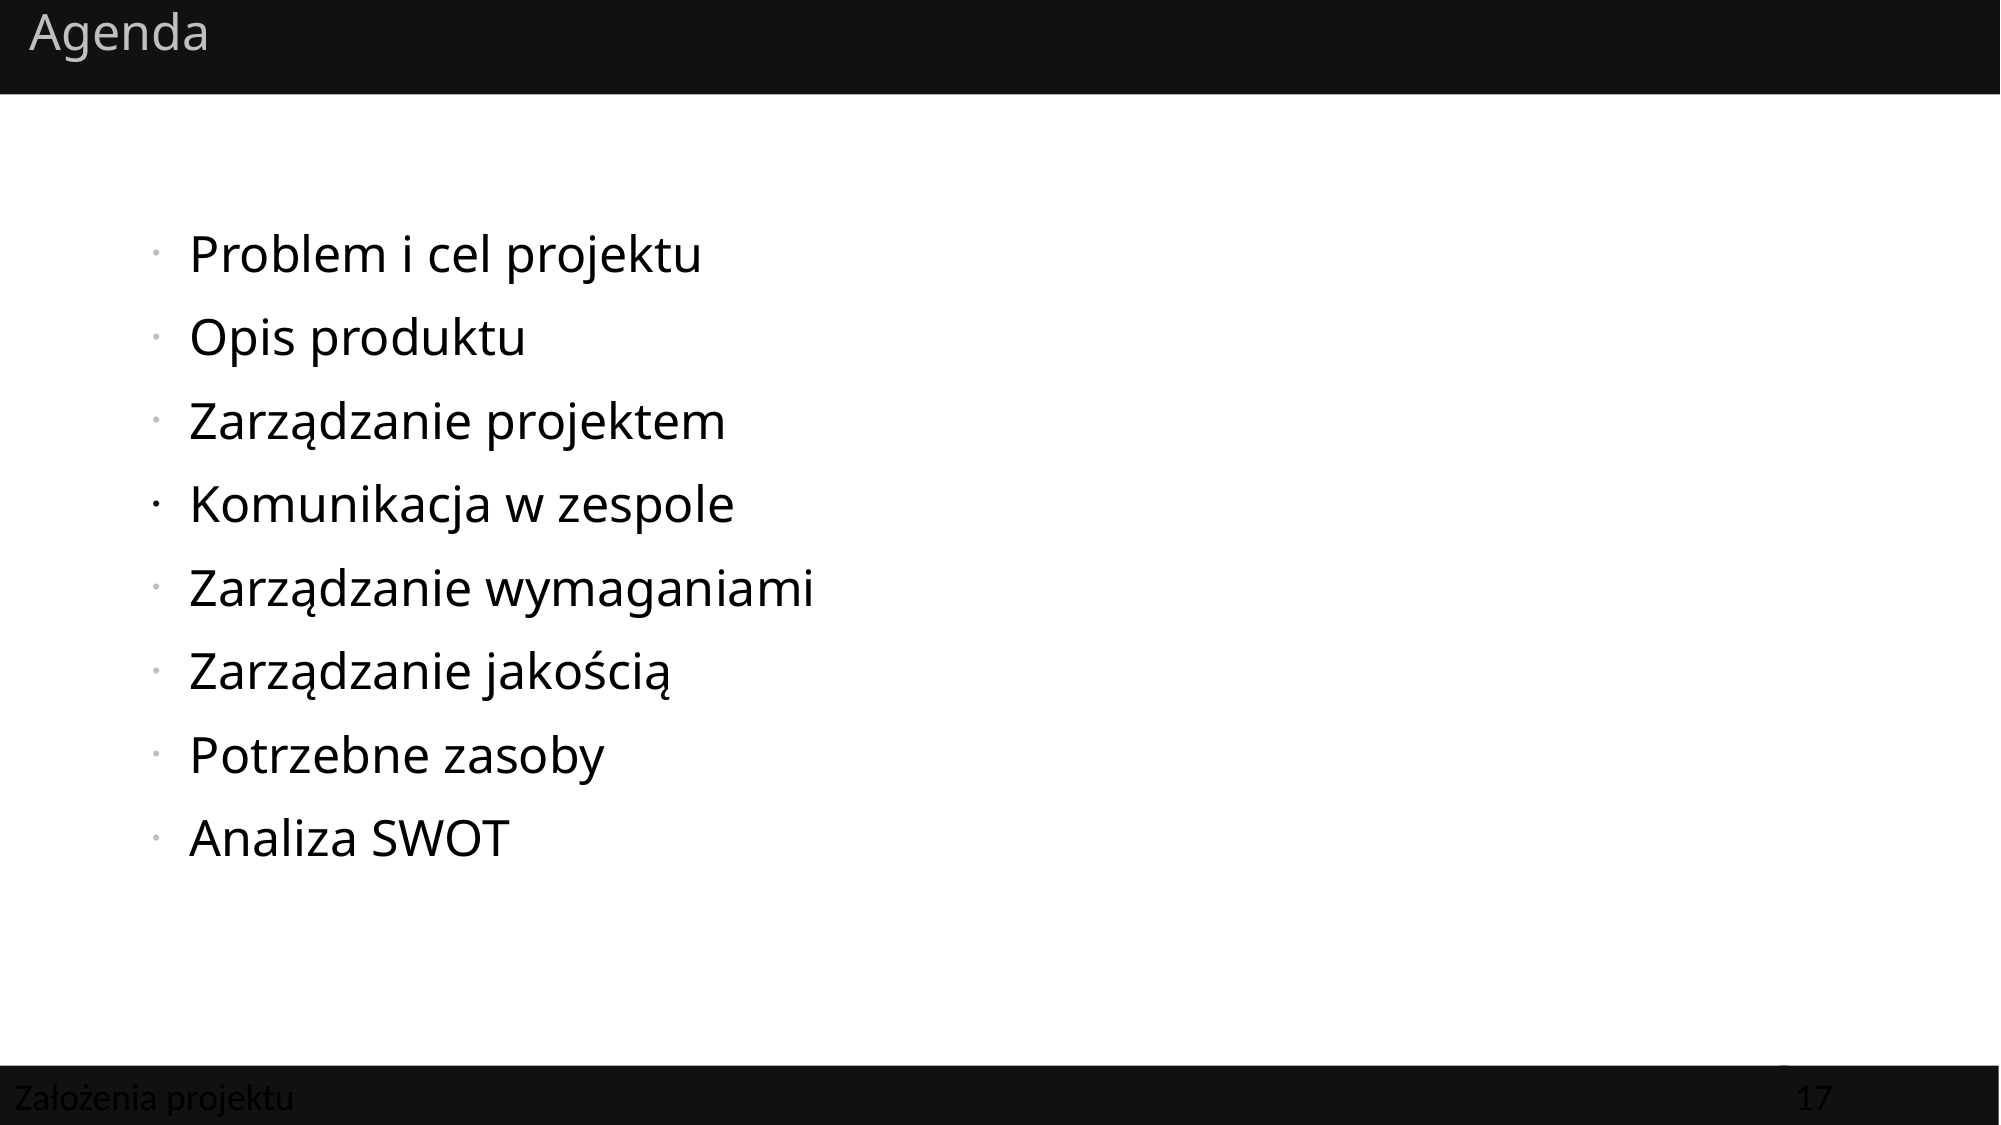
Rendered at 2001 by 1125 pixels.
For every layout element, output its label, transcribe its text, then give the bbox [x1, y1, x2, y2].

slide_number <number> [1780, 1065, 1999, 1125]
footer Założenia projektu [0, 1065, 1780, 1125]
title Agenda [0, 0, 2000, 95]
list Problem i cel projektu Opis produktu Zarządzanie projektem Komunikacja w zespole Zarządzanie wymaganiami Zarządzanie jakością Potrzebne zasoby Analiza SWOT [137, 221, 1167, 925]
